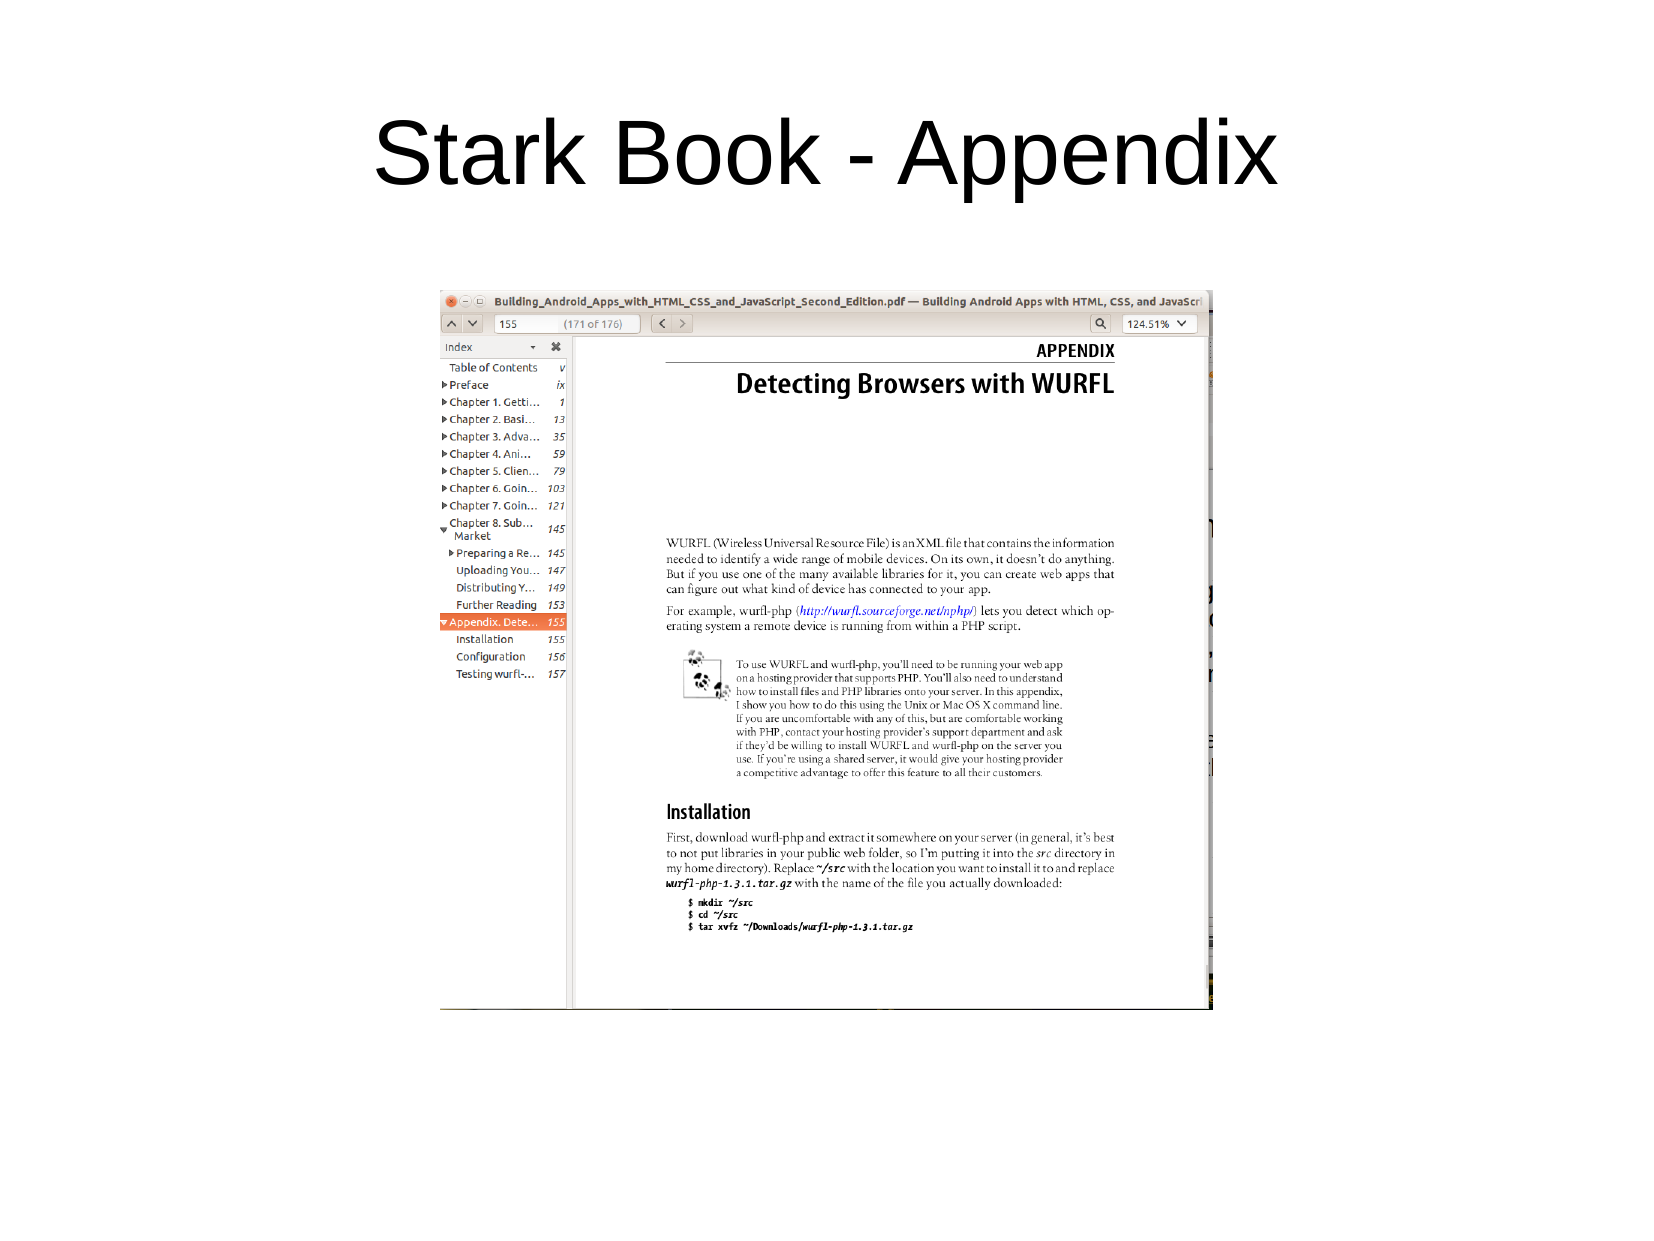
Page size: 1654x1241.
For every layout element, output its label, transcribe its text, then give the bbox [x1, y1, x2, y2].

title Stark Book - Appendix [82, 49, 1571, 257]
picture [440, 290, 1213, 1010]
